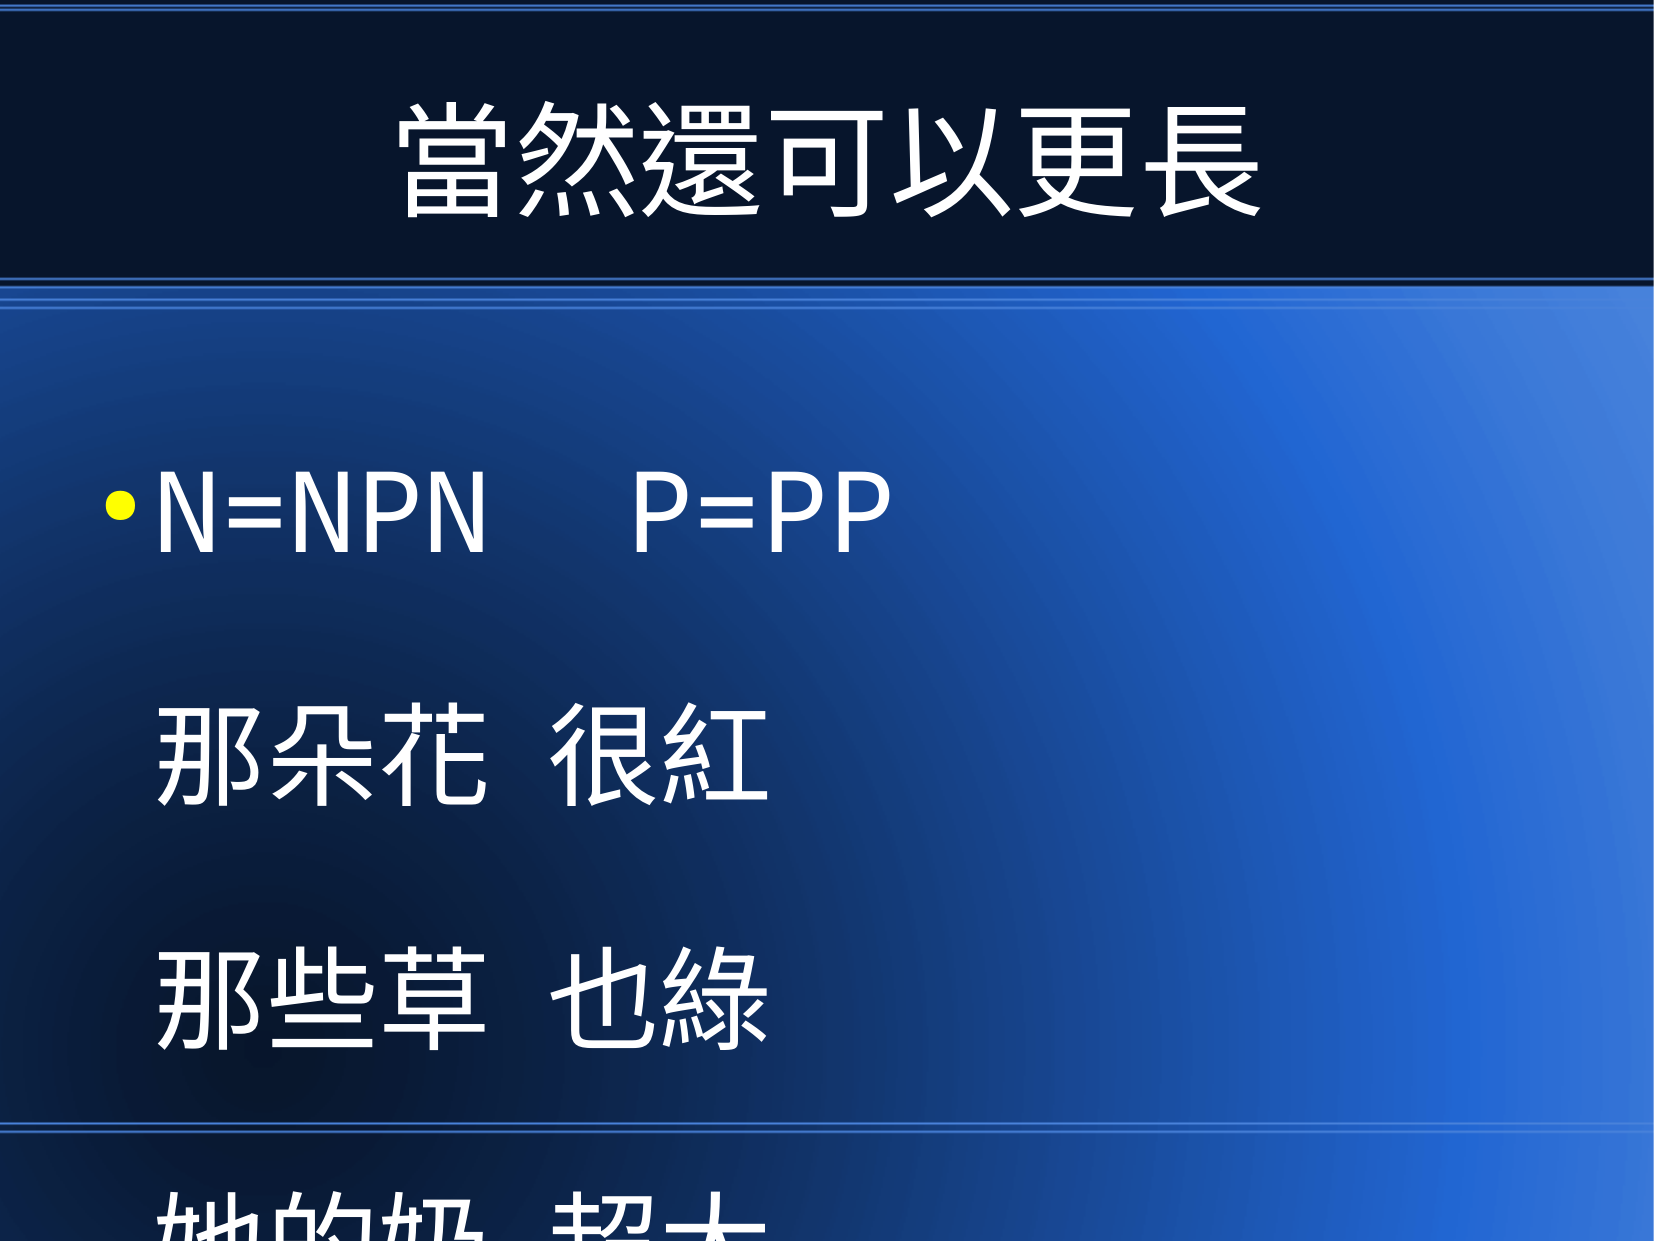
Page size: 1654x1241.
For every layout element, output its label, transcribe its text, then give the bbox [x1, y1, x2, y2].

list N=NPN P=PP 那朵花 很紅 那些草 也綠 她的奶 超大 [82, 355, 1571, 1241]
picture [0, 0, 1654, 1241]
title 當然還可以更長 [82, 49, 1571, 257]
